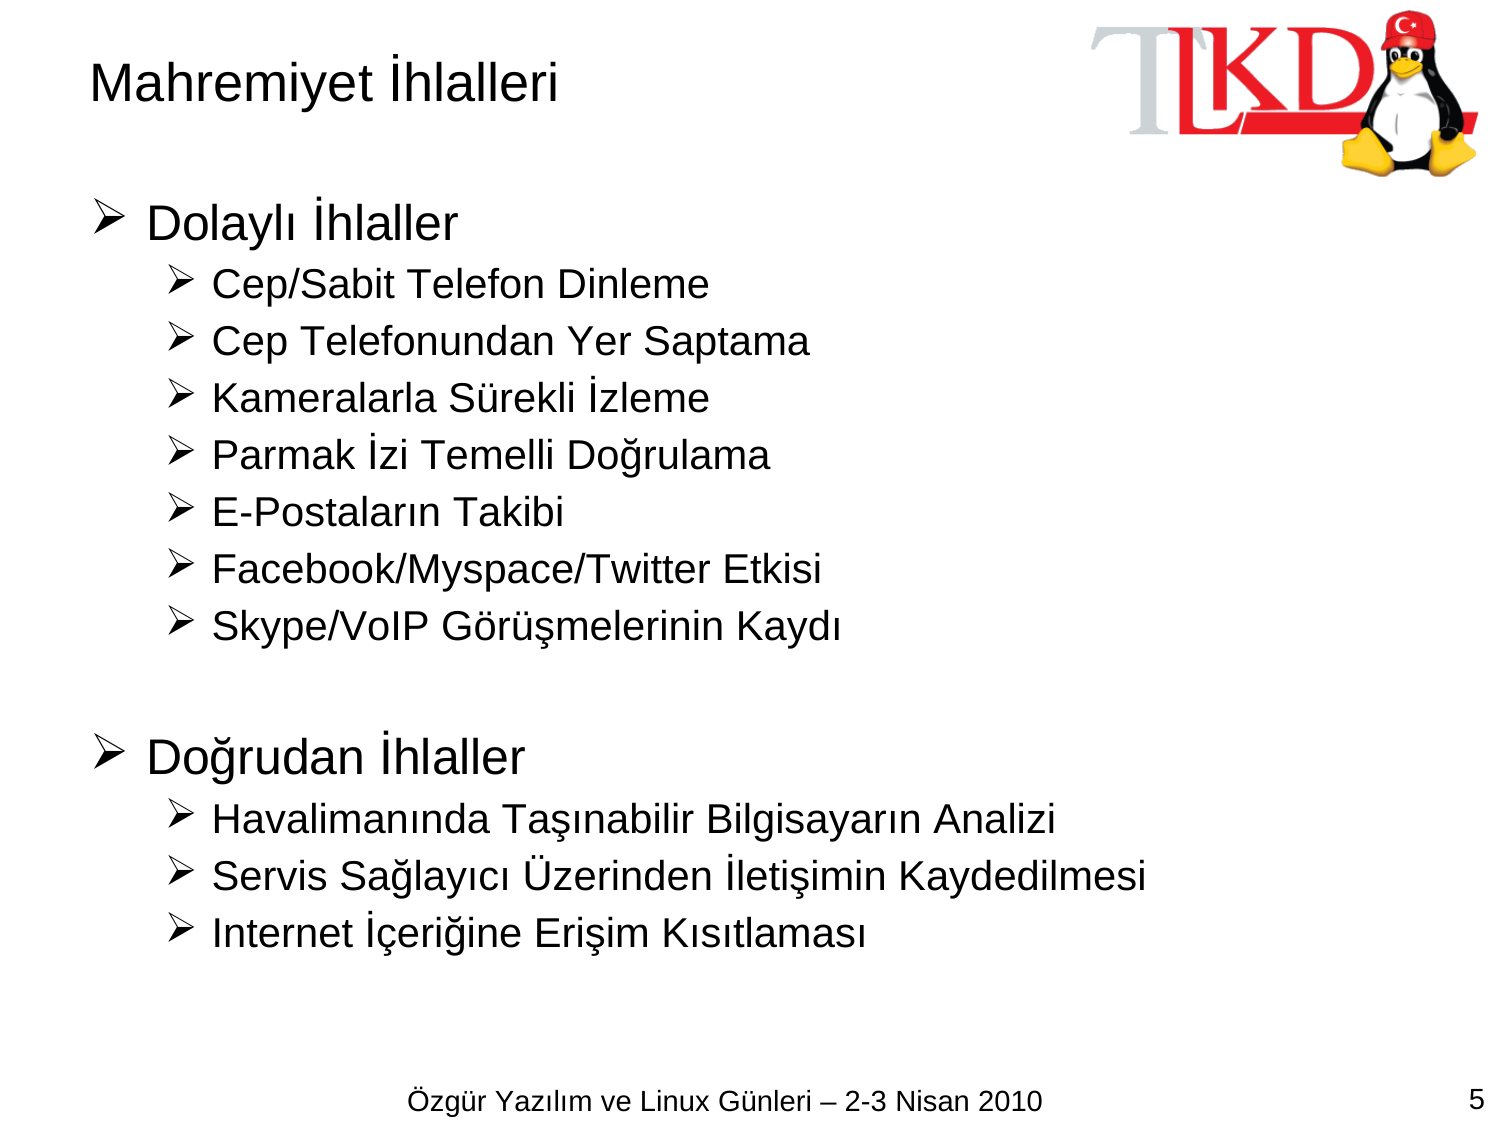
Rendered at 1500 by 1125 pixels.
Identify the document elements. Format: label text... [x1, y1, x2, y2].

title Mahremiyet İhlalleri [75, 45, 1070, 151]
picture [1087, 0, 1491, 188]
list Dolaylı İhlaller Cep/Sabit Telefon Dinleme Cep Telefonundan Yer Saptama Kameralarla Sürekli İzleme Parmak İzi Temelli Doğrulama E-Postaların Takibi Facebook/Myspace/Twitter Etkisi Skype/VoIP Görüşmelerinin Kaydı Doğrudan İhlaller Havalimanında Taşınabilir Bilgisayarın Analizi Servis Sağlayıcı Üzerinden İletişimin Kaydedilmesi Internet İçeriğine Erişim Kısıtlaması [75, 187, 1426, 976]
